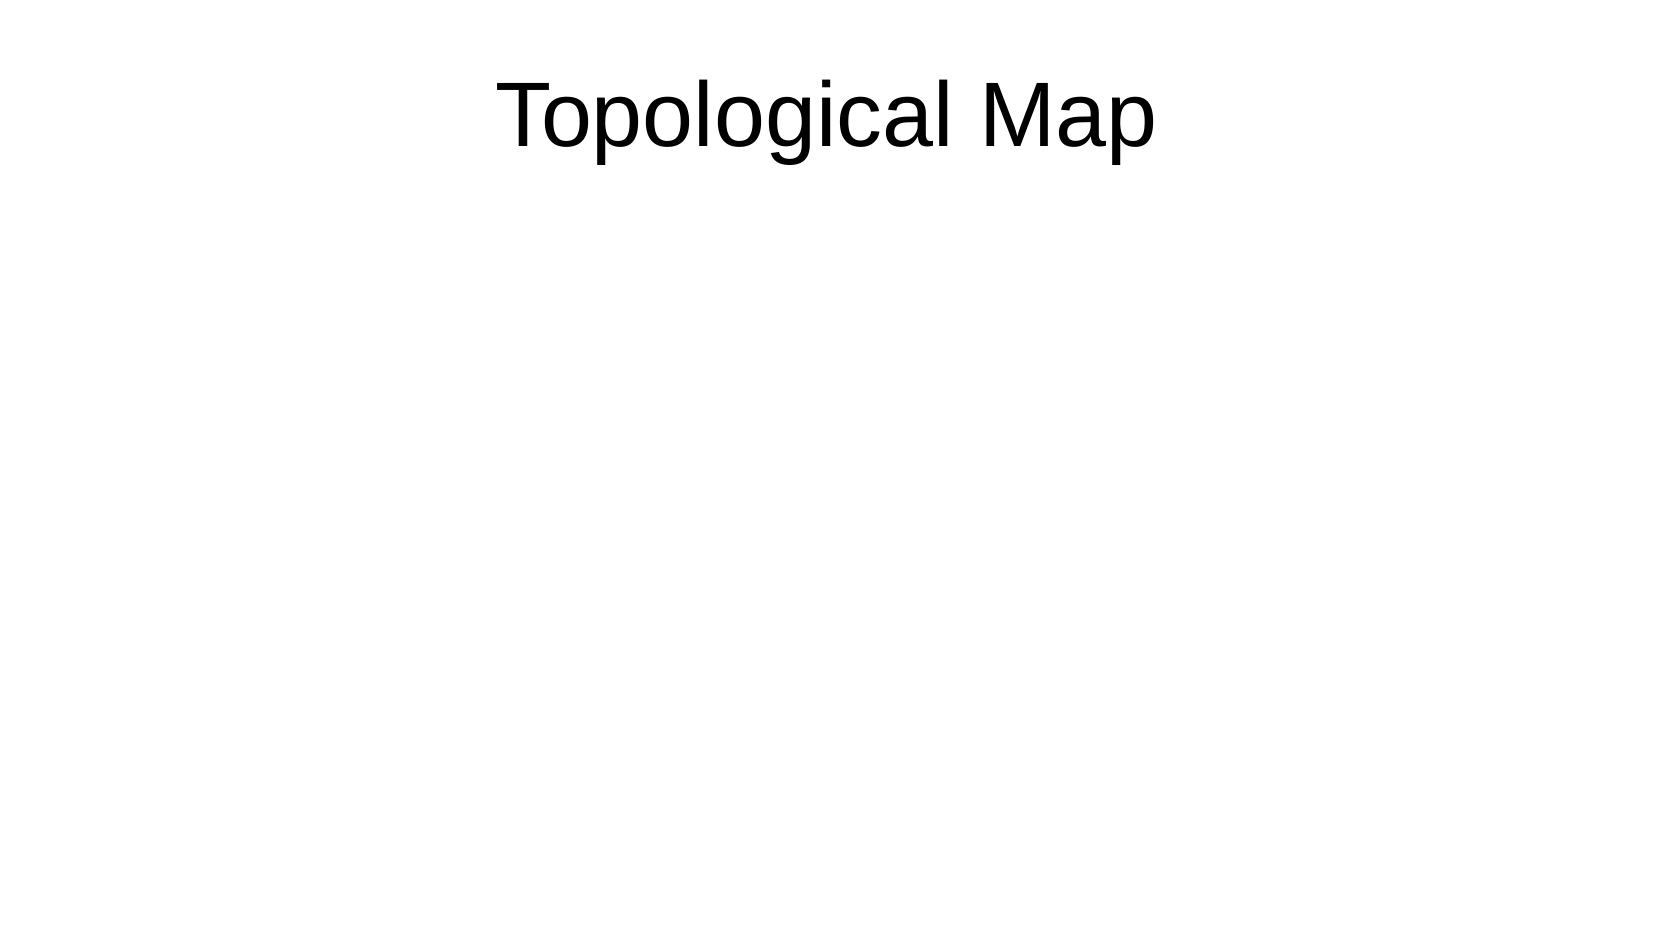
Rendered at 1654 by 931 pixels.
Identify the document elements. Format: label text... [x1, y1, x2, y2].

title Topological Map [82, 37, 1571, 193]
